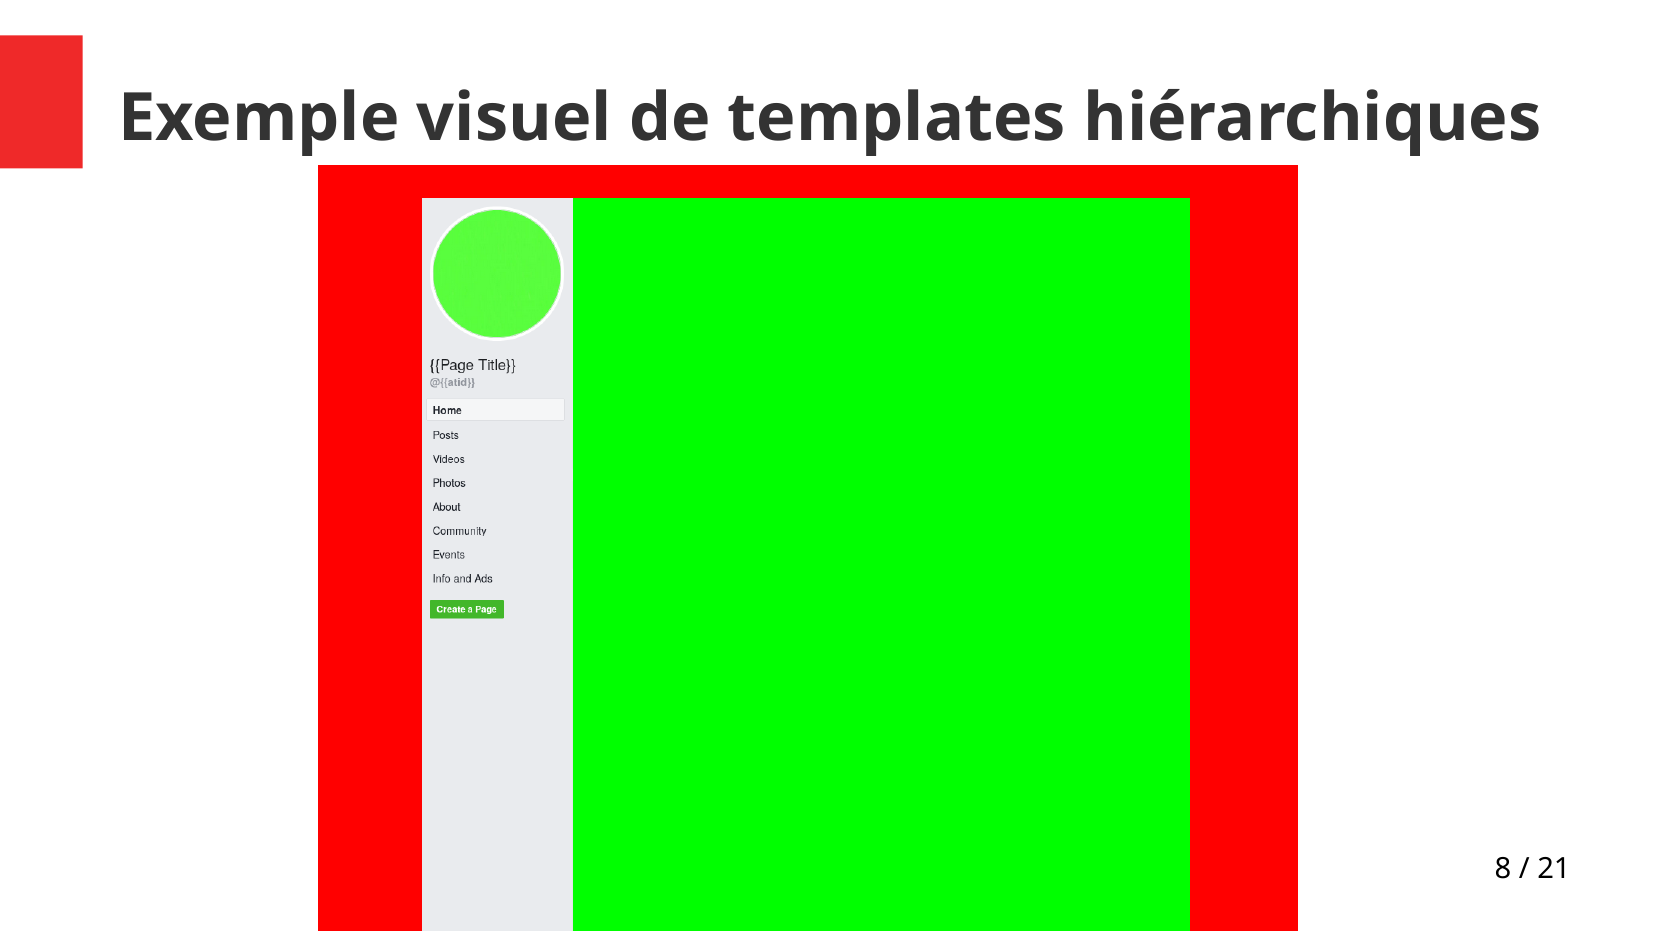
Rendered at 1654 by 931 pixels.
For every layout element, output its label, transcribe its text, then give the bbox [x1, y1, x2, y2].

title Exemple visuel de templates hiérarchiques [118, 37, 1571, 193]
picture [318, 165, 1298, 931]
